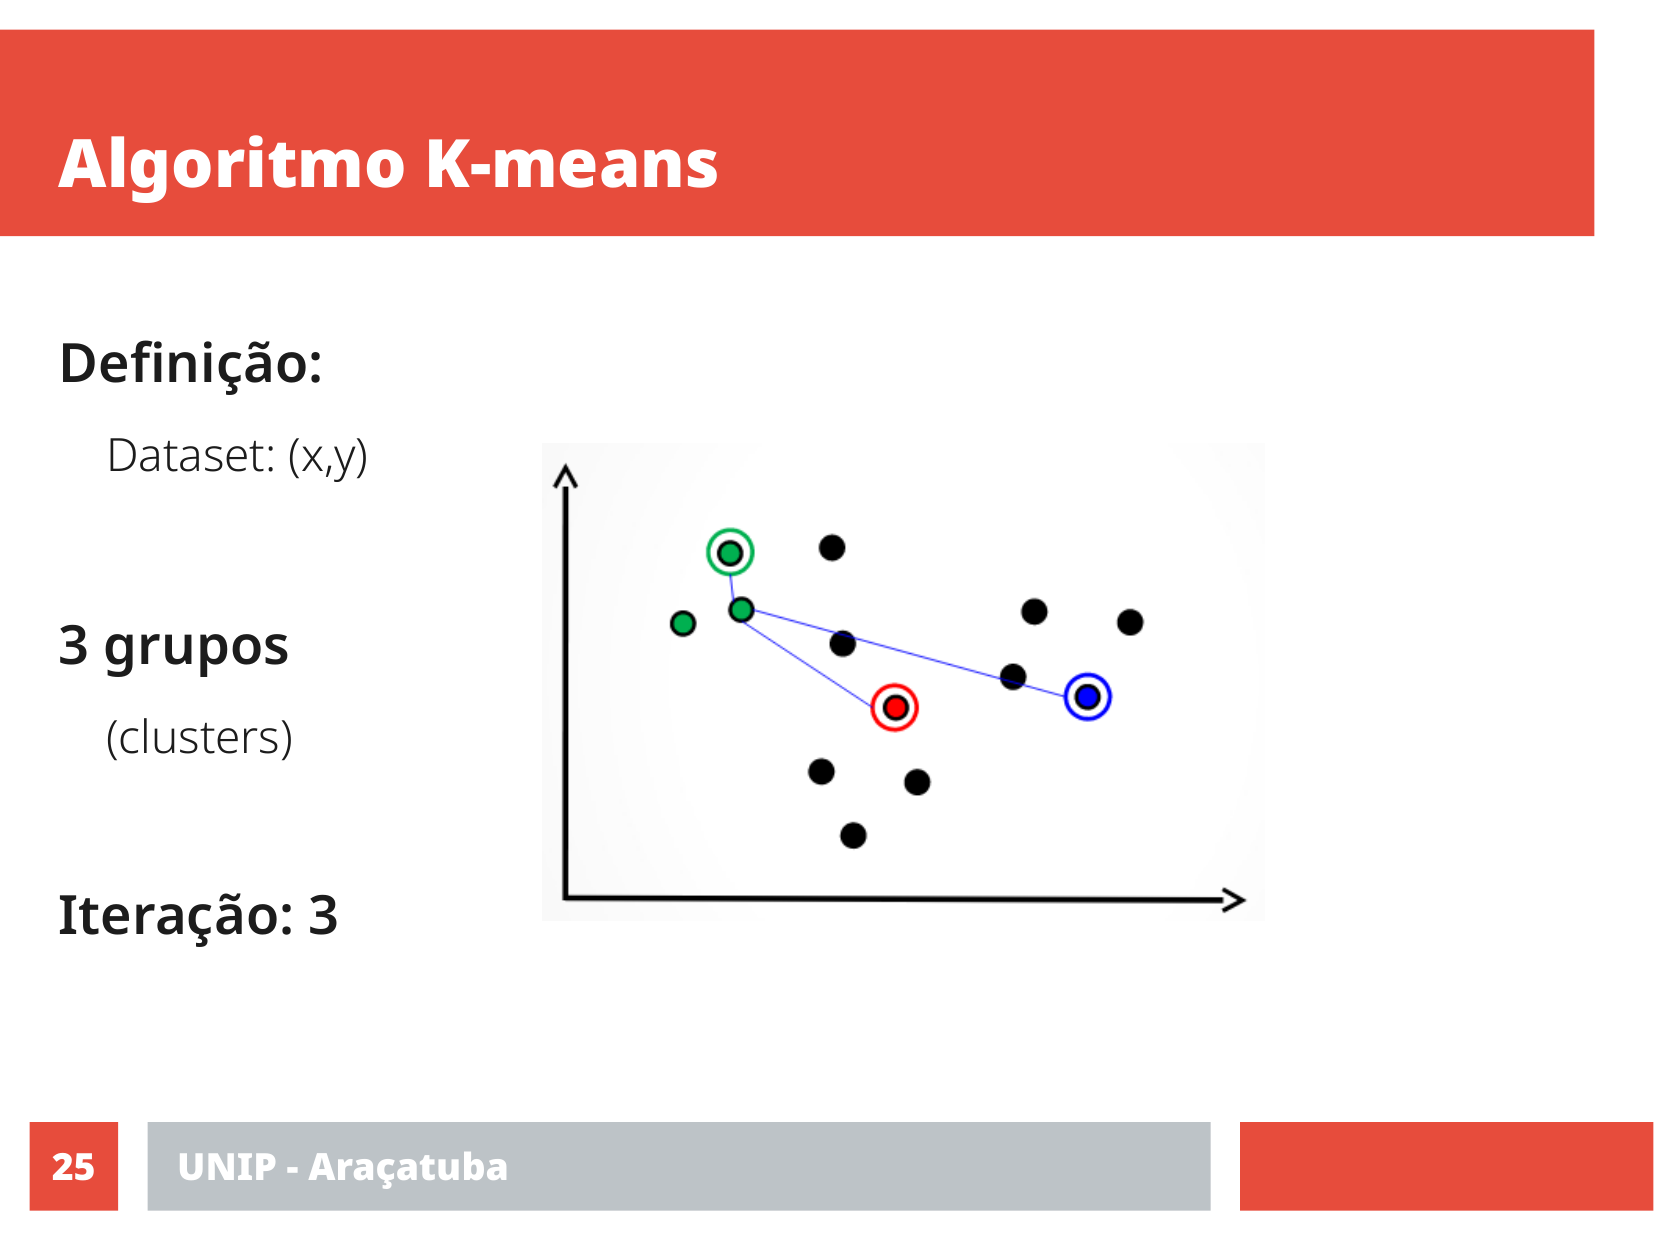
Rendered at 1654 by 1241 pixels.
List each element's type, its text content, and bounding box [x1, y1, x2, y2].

list Definição: Dataset: (x,y) 3 grupos (clusters) Iteração: 3 [59, 324, 1565, 1093]
title Algoritmo K-means [59, 59, 1595, 207]
